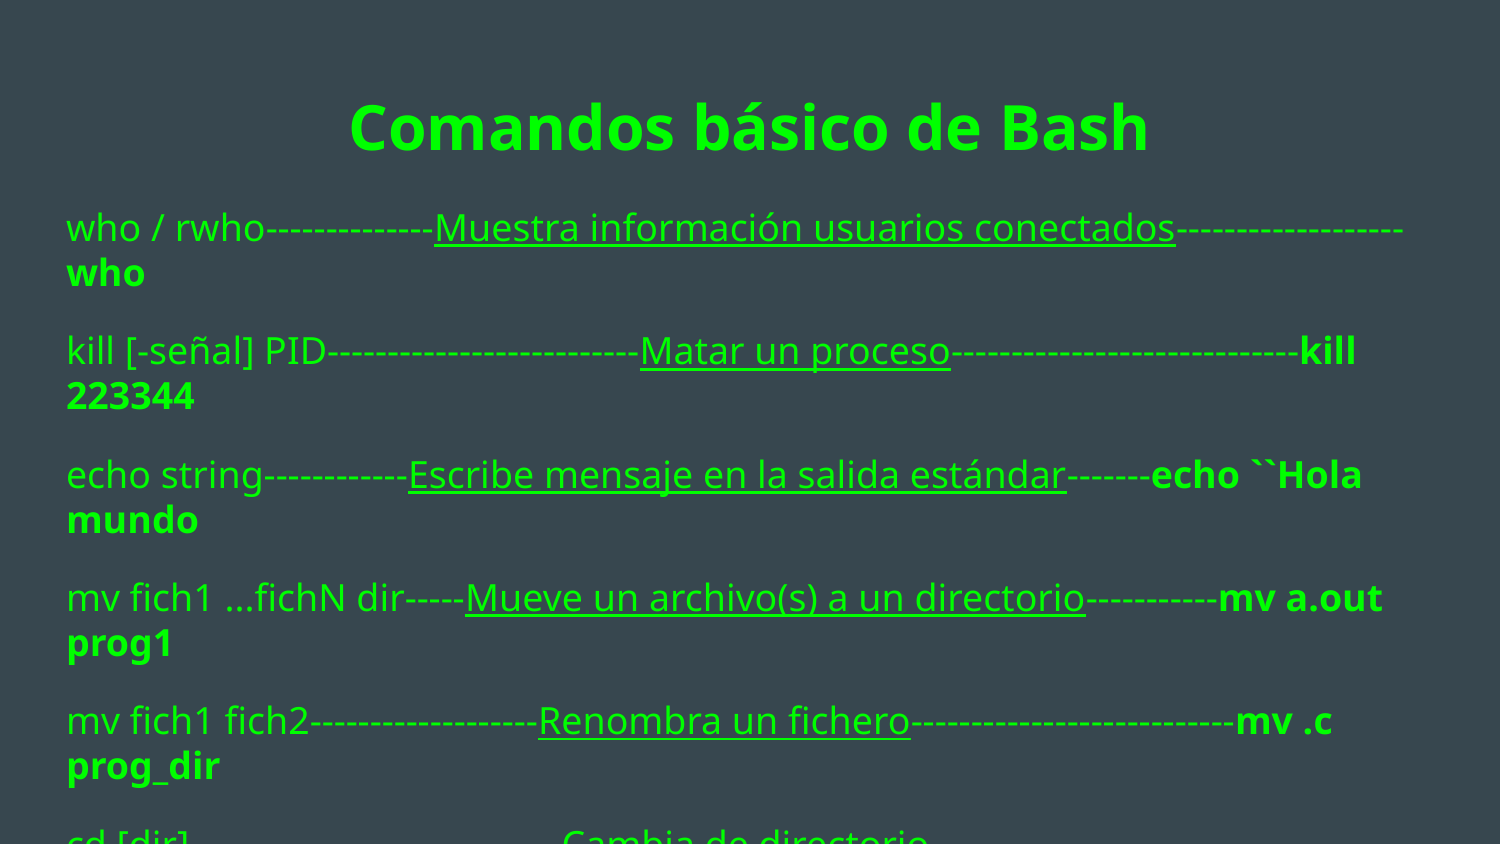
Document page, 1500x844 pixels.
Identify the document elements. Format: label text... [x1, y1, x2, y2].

title Comandos básico de Bash [51, 72, 1449, 167]
list who / rwho--------------Muestra información usuarios conectados-------------------who kill [-señal] PID--------------------------Matar un proceso-----------------------------kill 223344 echo string------------Escribe mensaje en la salida estándar-------echo ``Hola mundo mv fich1 ...fichN dir-----Mueve un archivo(s) a un directorio-----------mv a.out prog1 mv fich1 fich2-------------------Renombra un fichero---------------------------mv .c prog_dir cd [dir]-------------------------------Cambia de directorio------------------------------------cd /tmp chmod permisos fich----Cambia los permisos de un archivo-----chmod +x miscript [51, 189, 1449, 813]
